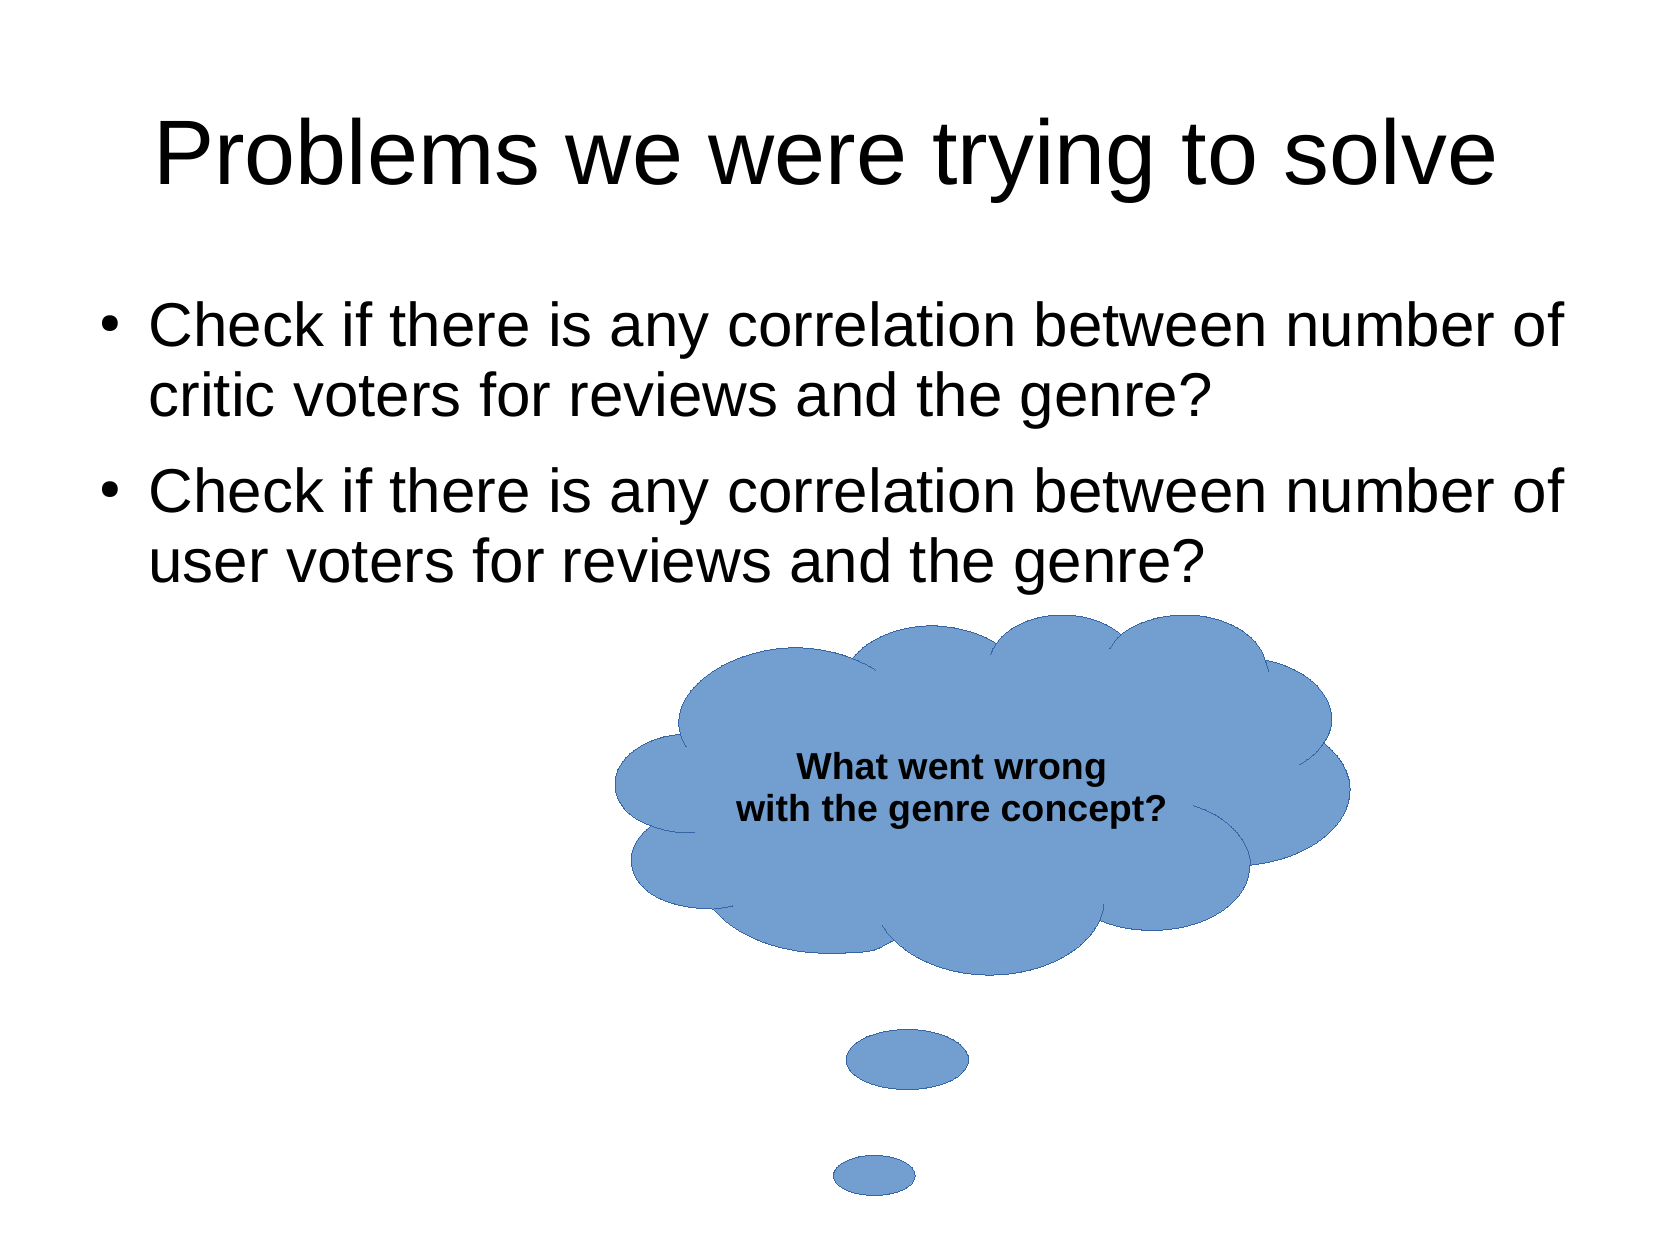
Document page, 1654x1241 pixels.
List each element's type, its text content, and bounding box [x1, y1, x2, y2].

list Check if there is any correlation between number of critic voters for reviews and the genre? Check if there is any correlation between number of user voters for reviews and the genre? [82, 290, 1571, 634]
text_box What went wrong with the genre concept? [833, 1155, 916, 1196]
title Problems we were trying to solve [82, 49, 1571, 257]
text_box What went wrong with the genre concept? [846, 1029, 969, 1090]
text_box What went wrong with the genre concept? [615, 615, 1351, 976]
